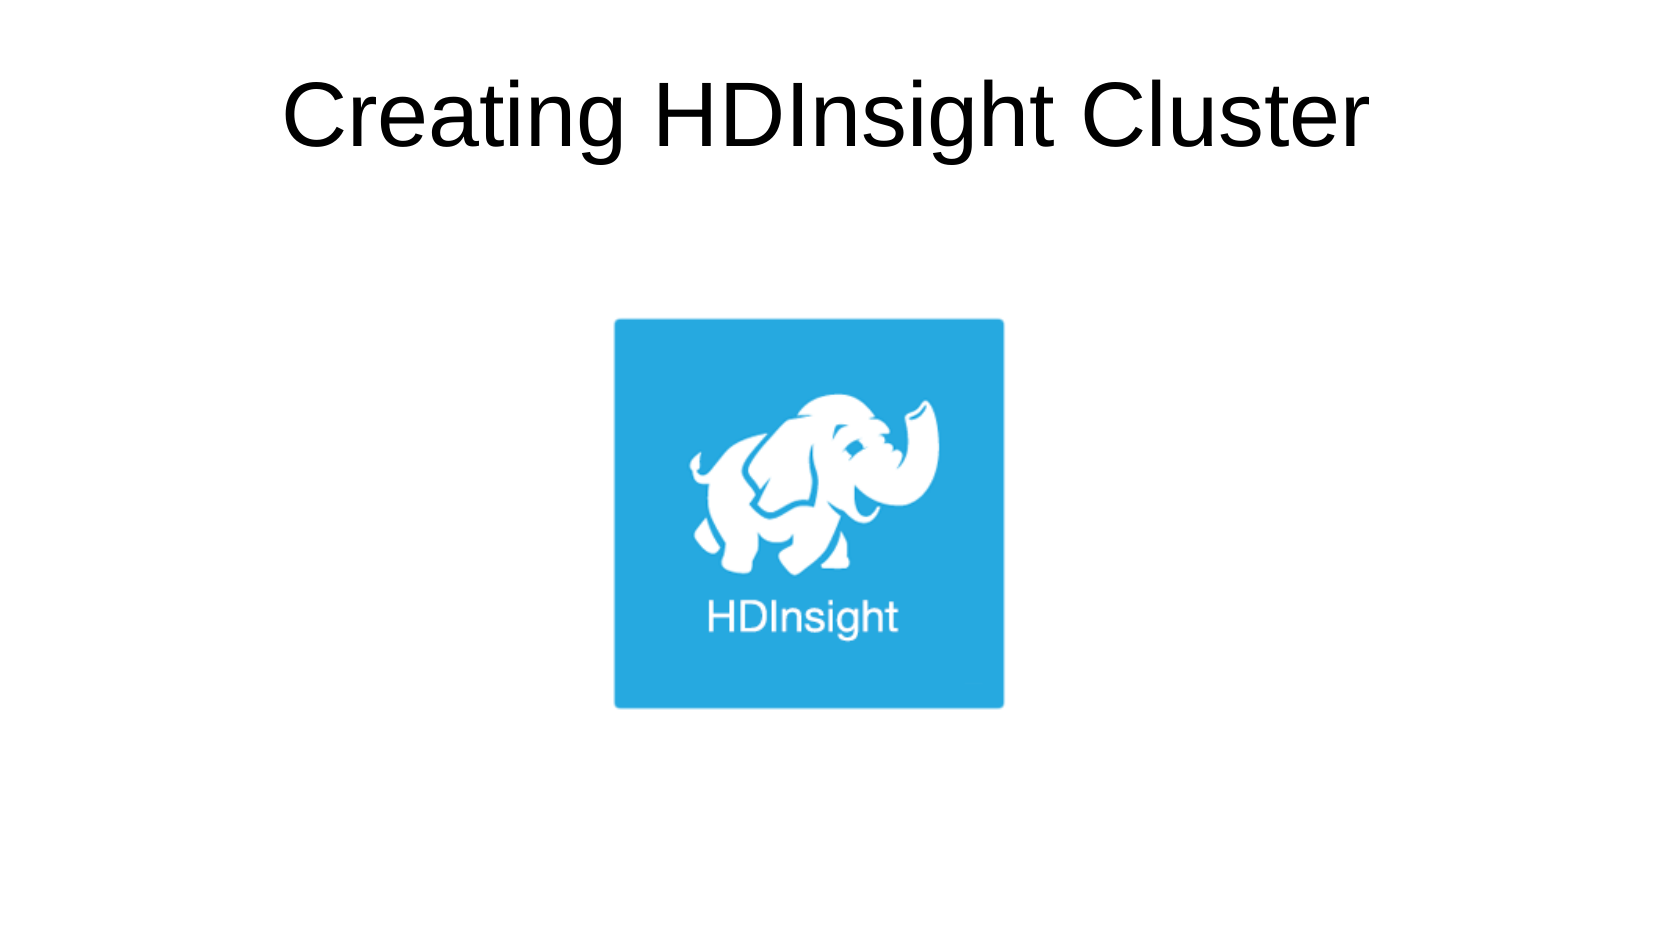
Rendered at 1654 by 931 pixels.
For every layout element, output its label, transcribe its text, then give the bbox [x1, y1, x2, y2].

title Creating HDInsight Cluster [82, 37, 1571, 193]
picture [418, 240, 1201, 788]
